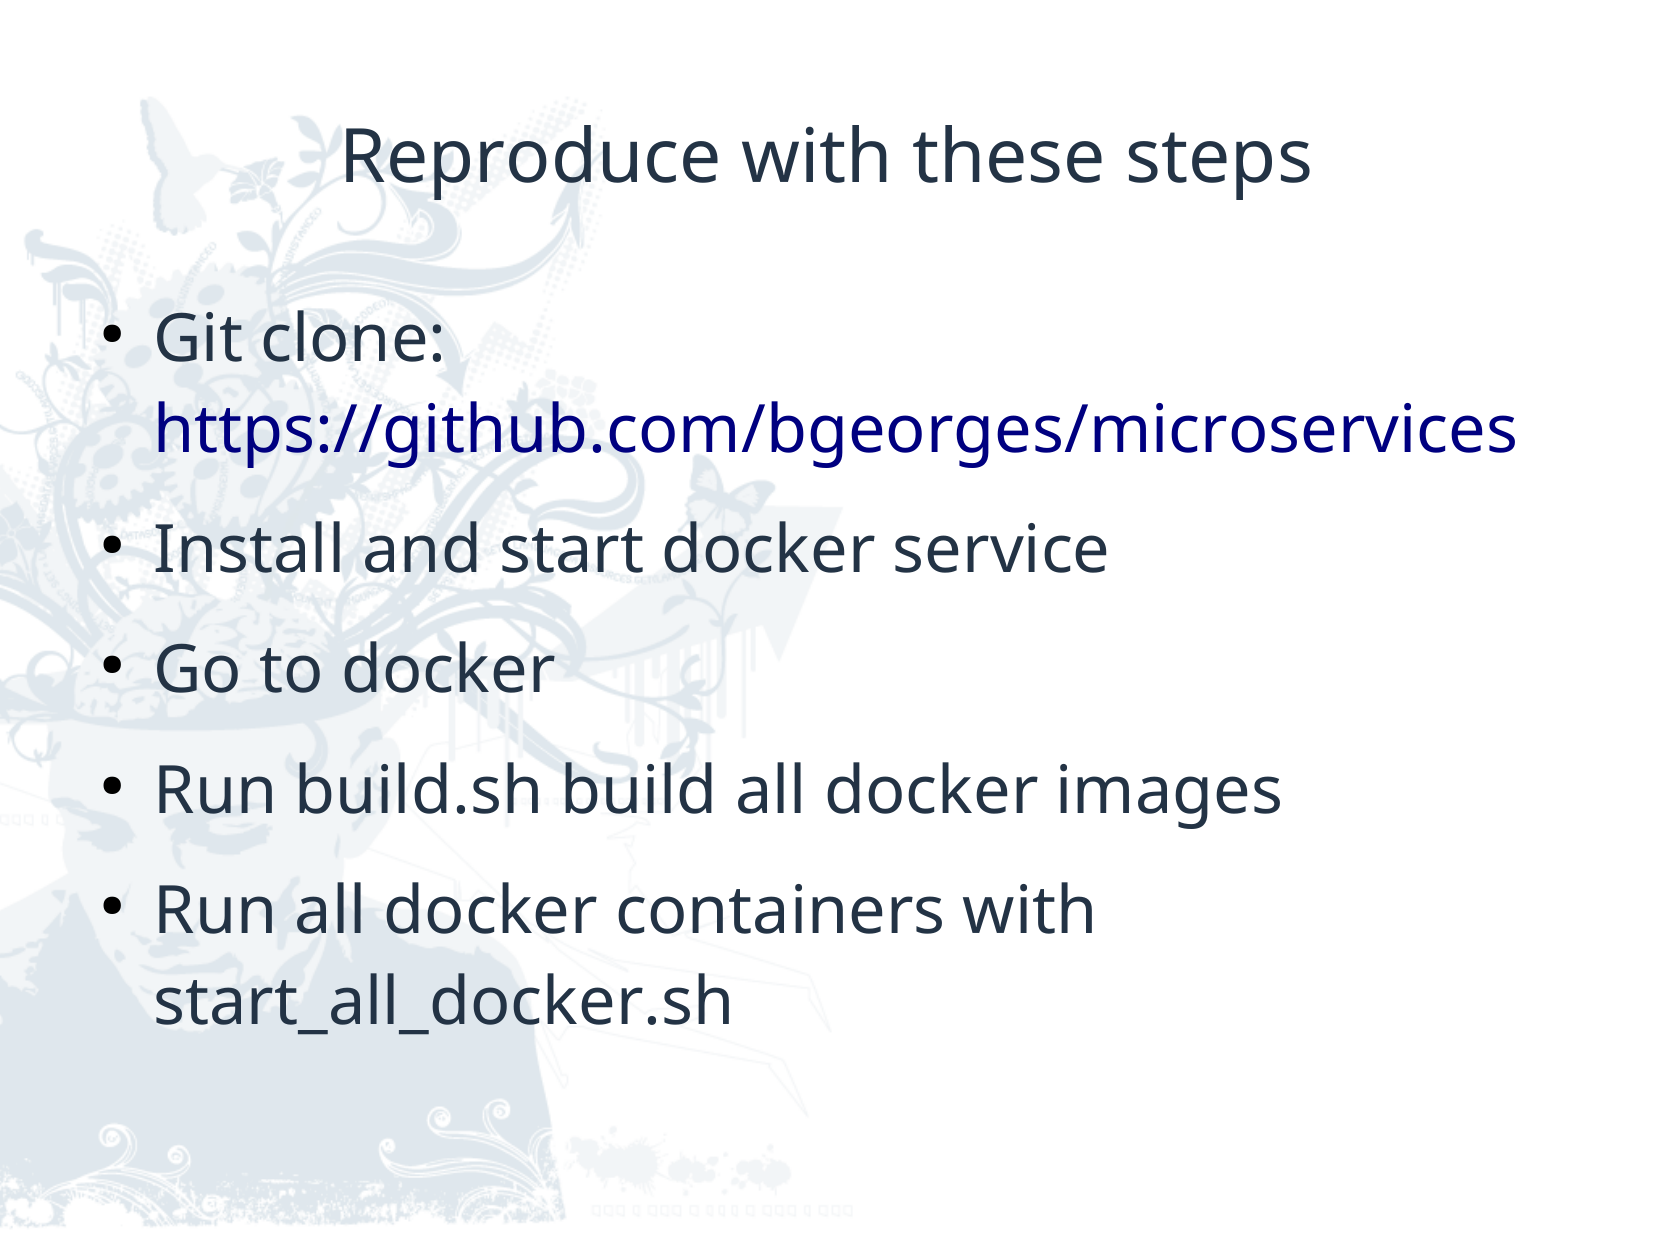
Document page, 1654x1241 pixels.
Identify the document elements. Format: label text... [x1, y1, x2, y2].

title Reproduce with these steps [82, 49, 1571, 257]
list Git clone: https://github.com/bgeorges/microservices Install and start docker service Go to docker Run build.sh build all docker images Run all docker containers with start_all_docker.sh [82, 290, 1571, 1109]
picture [0, 0, 1654, 1241]
